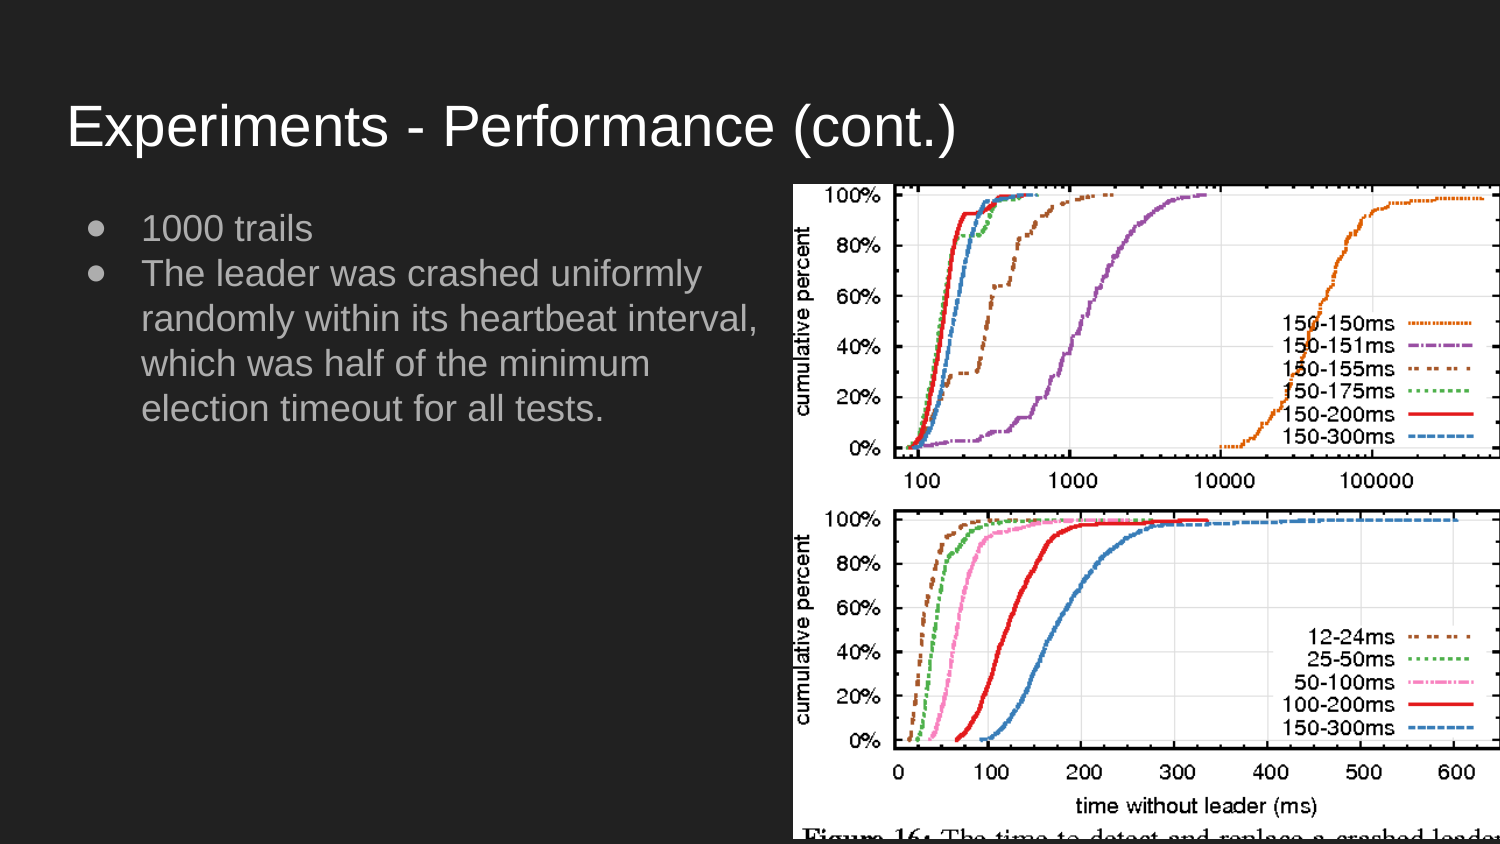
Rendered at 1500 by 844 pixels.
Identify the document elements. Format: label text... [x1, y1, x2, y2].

list 1000 trails The leader was crashed uniformly randomly within its heartbeat interval, which was half of the minimum election timeout for all tests. [51, 189, 793, 750]
title Experiments - Performance (cont.) [51, 72, 1449, 167]
picture [793, 184, 1500, 839]
